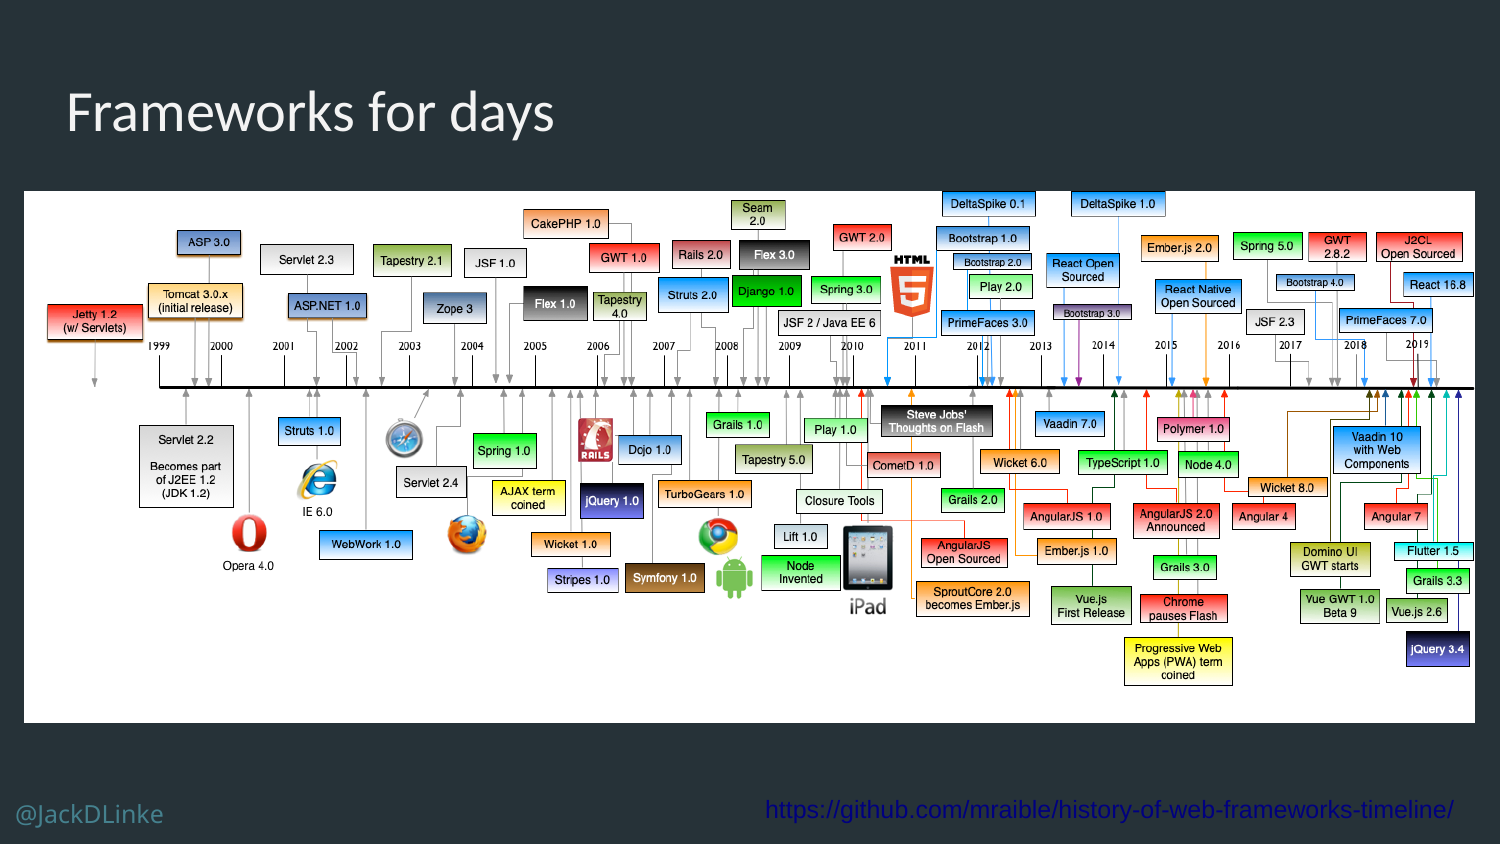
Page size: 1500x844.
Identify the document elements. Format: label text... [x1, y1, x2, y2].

title Frameworks for days [51, 72, 1449, 167]
text_box https://github.com/mraible/history-of-web-frameworks-timeline/ [750, 778, 1475, 839]
picture [24, 191, 1475, 723]
